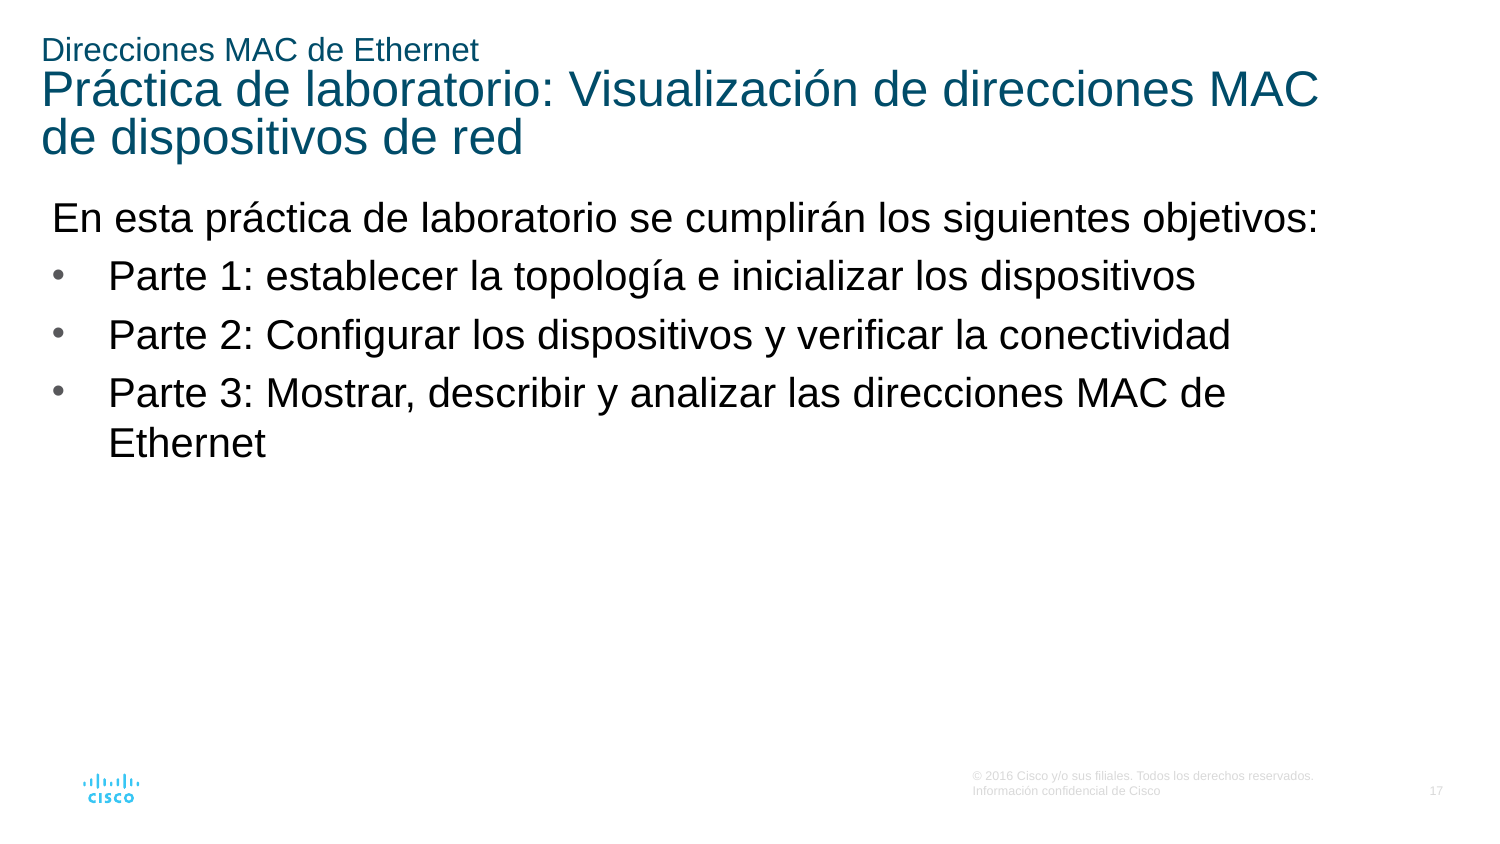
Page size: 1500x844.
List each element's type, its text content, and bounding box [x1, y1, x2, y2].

title Direcciones MAC de Ethernet Práctica de laboratorio: Visualización de direcciones MAC de dispositivos de red [26, 40, 1396, 161]
list En esta práctica de laboratorio se cumplirán los siguientes objetivos: Parte 1: establecer la topología e inicializar los dispositivos Parte 2: Configurar los dispositivos y verificar la conectividad Parte 3: Mostrar, describir y analizar las direcciones MAC de Ethernet [36, 183, 1396, 642]
